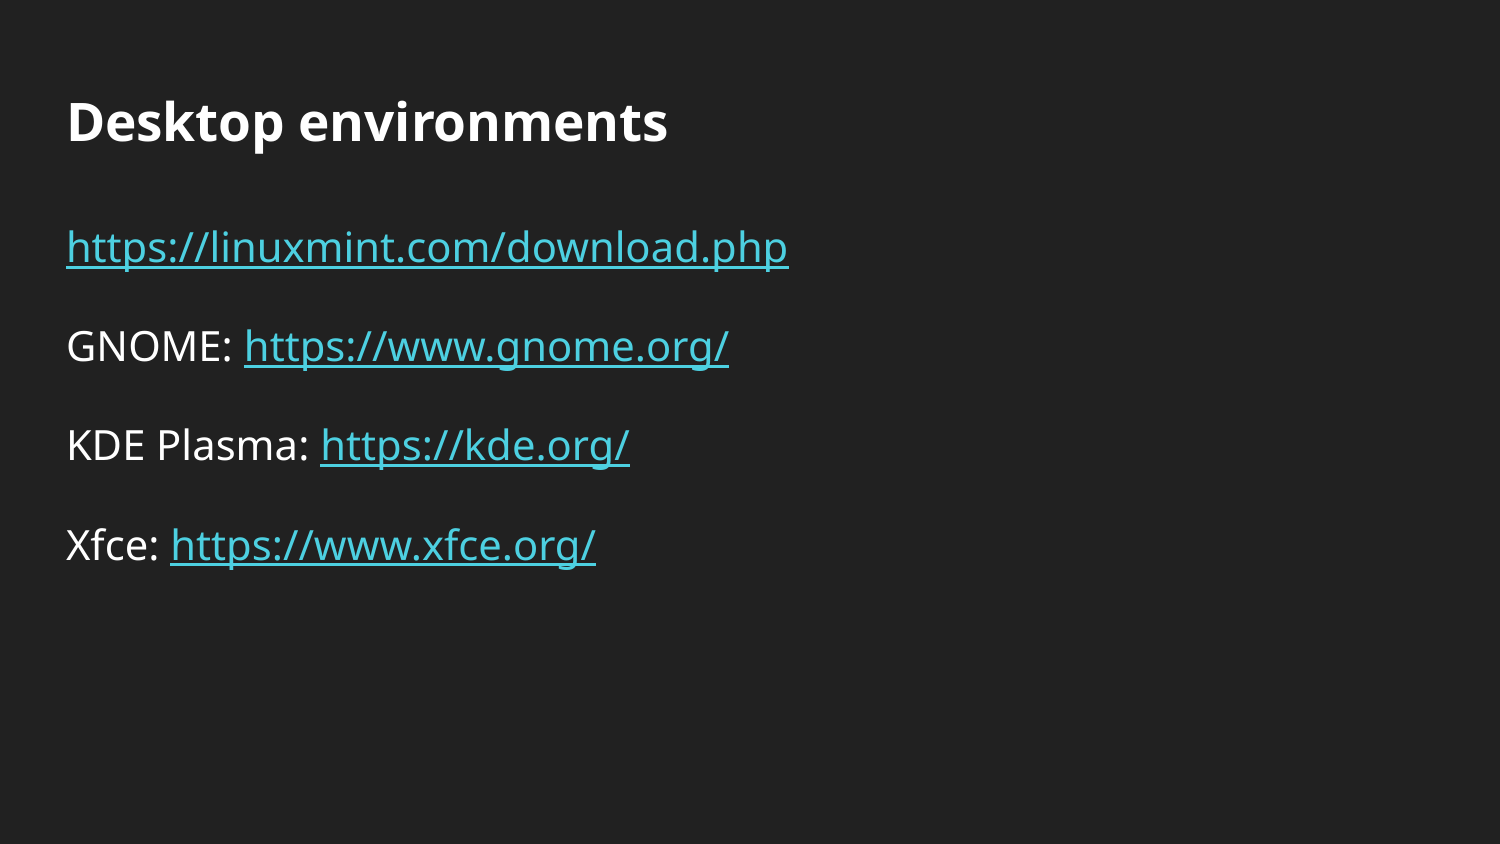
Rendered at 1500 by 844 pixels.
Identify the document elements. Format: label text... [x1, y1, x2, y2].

title Desktop environments [51, 72, 1449, 167]
list https://linuxmint.com/download.php GNOME: https://www.gnome.org/ KDE Plasma: https://kde.org/ Xfce: https://www.xfce.org/ [51, 189, 1449, 750]
